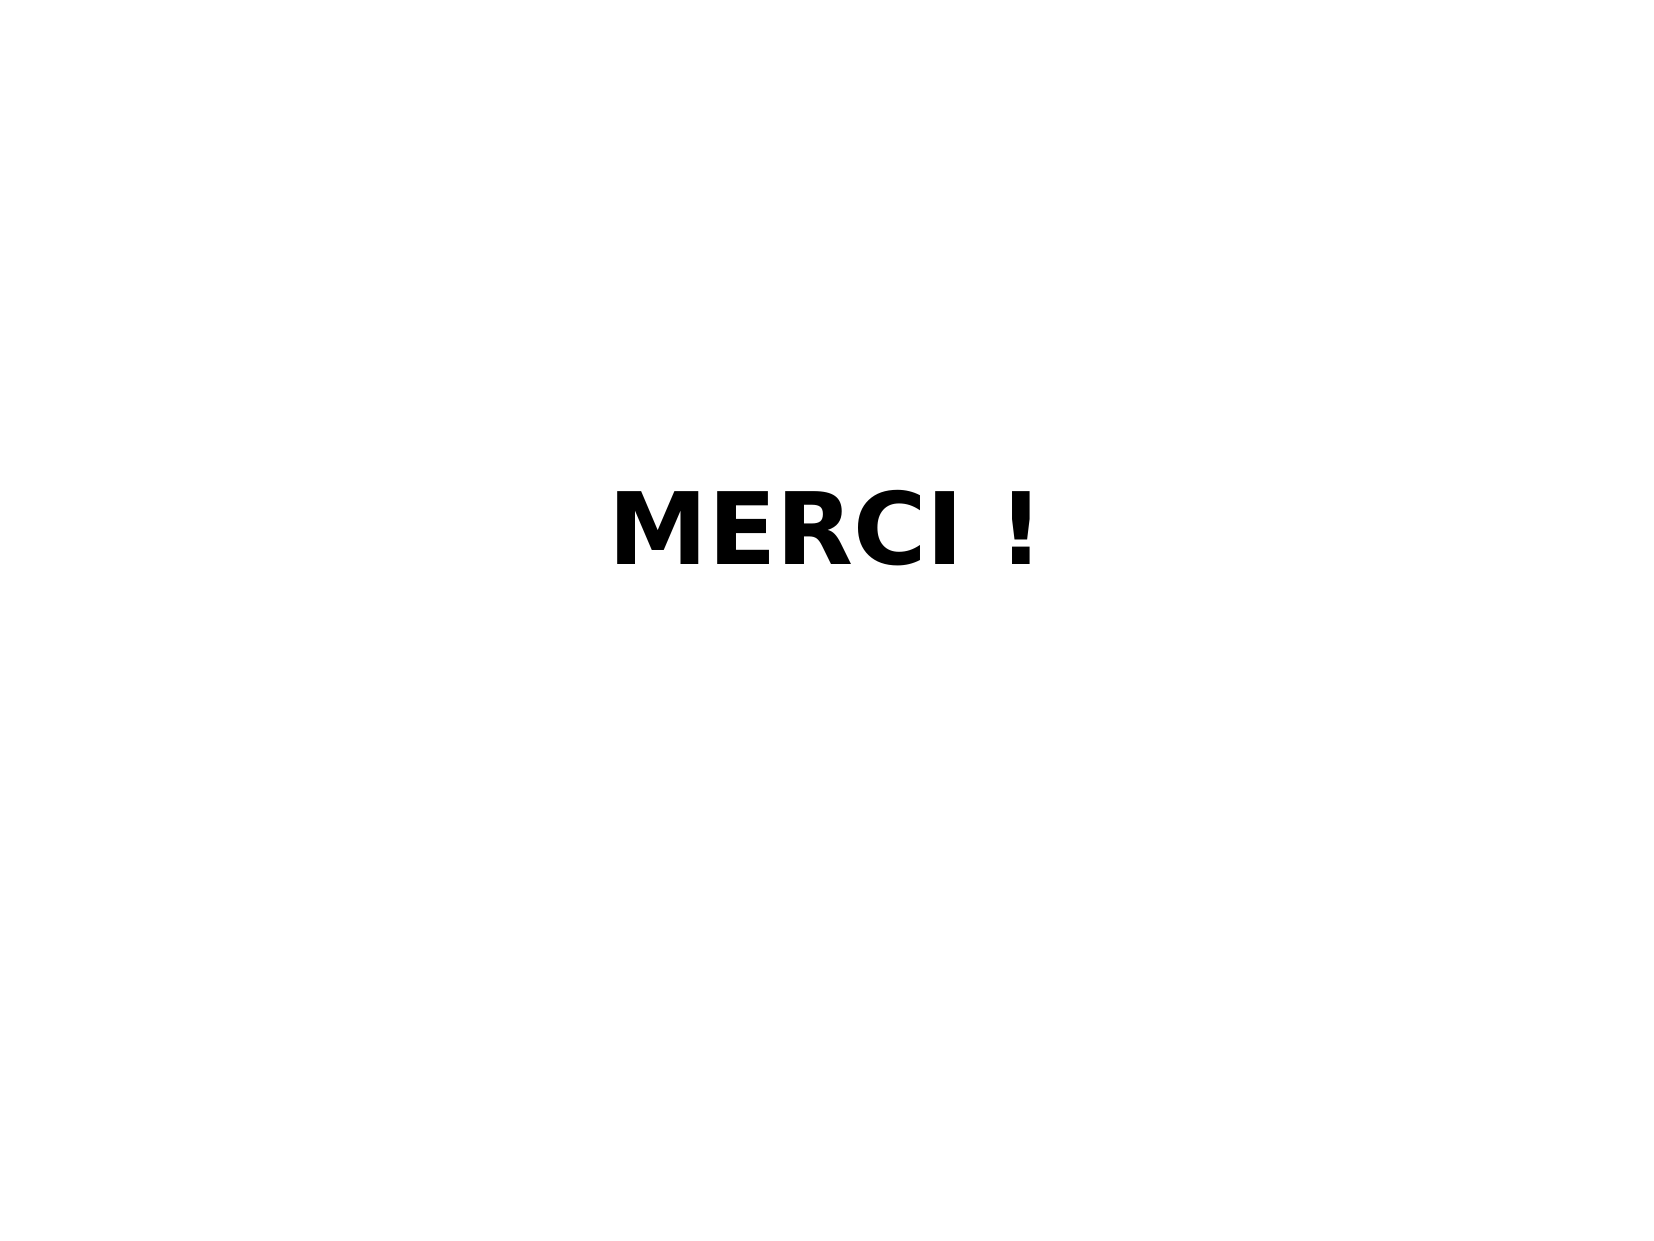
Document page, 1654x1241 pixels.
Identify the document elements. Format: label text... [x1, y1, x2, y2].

subtitle MERCI ! [82, 49, 1571, 1010]
